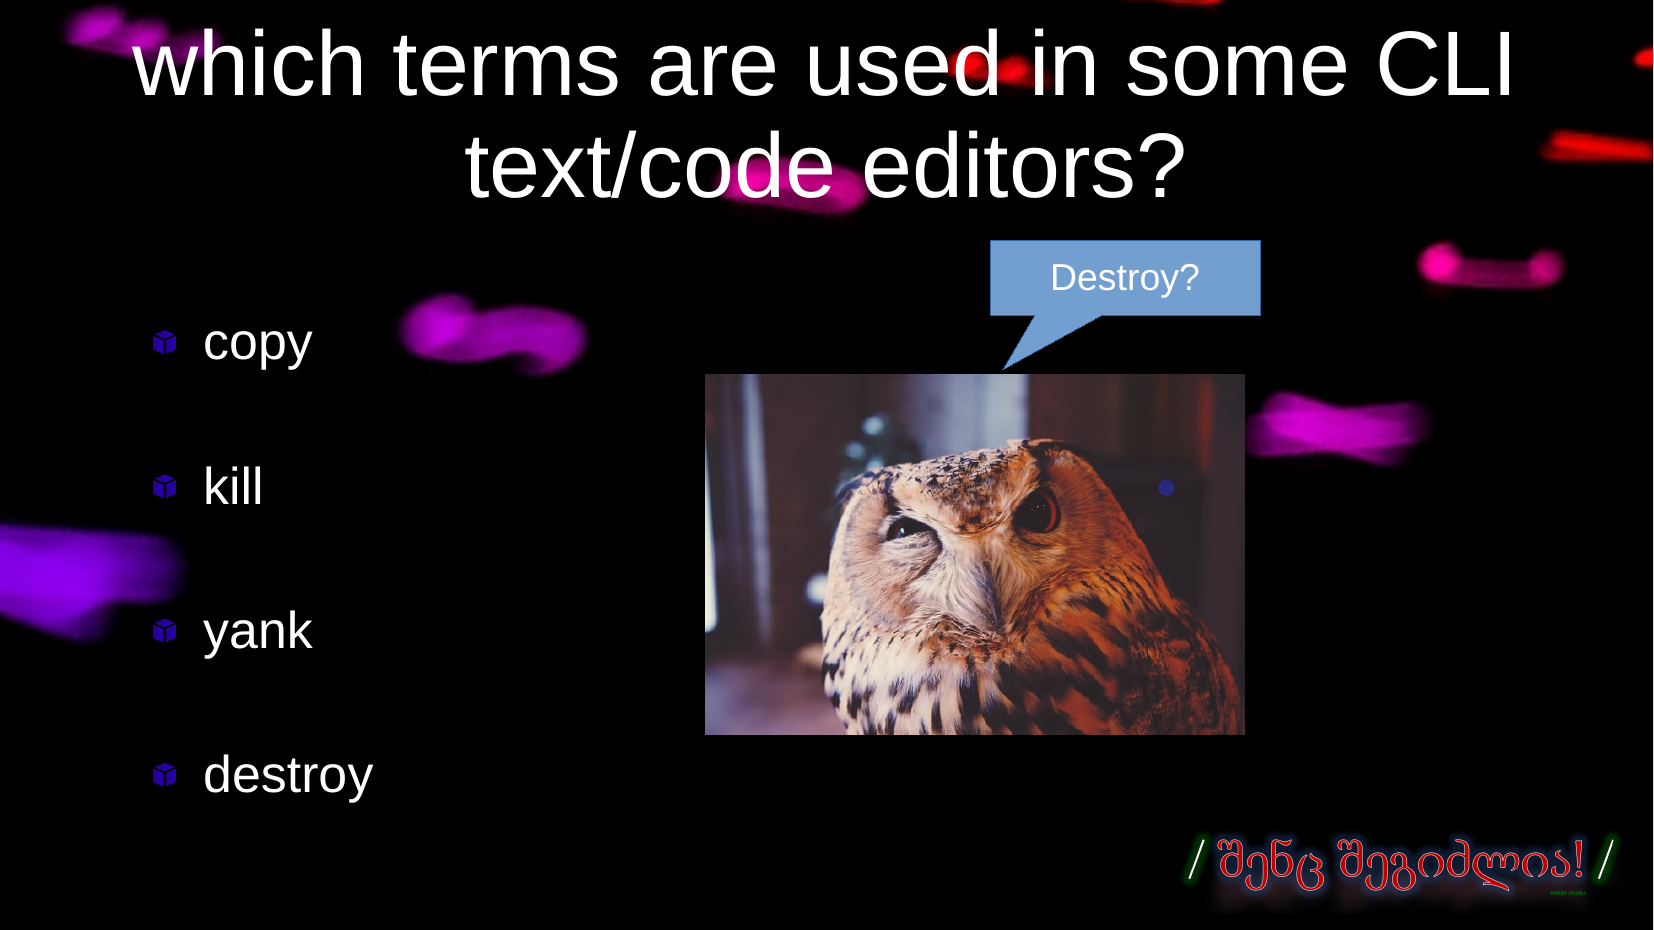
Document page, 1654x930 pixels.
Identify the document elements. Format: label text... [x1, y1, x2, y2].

picture [0, 0, 1654, 930]
title which terms are used in some CLI text/code editors? [82, 12, 1571, 218]
list copy kill yank destroy [135, 255, 1546, 811]
text_box Destroy? [990, 240, 1261, 370]
